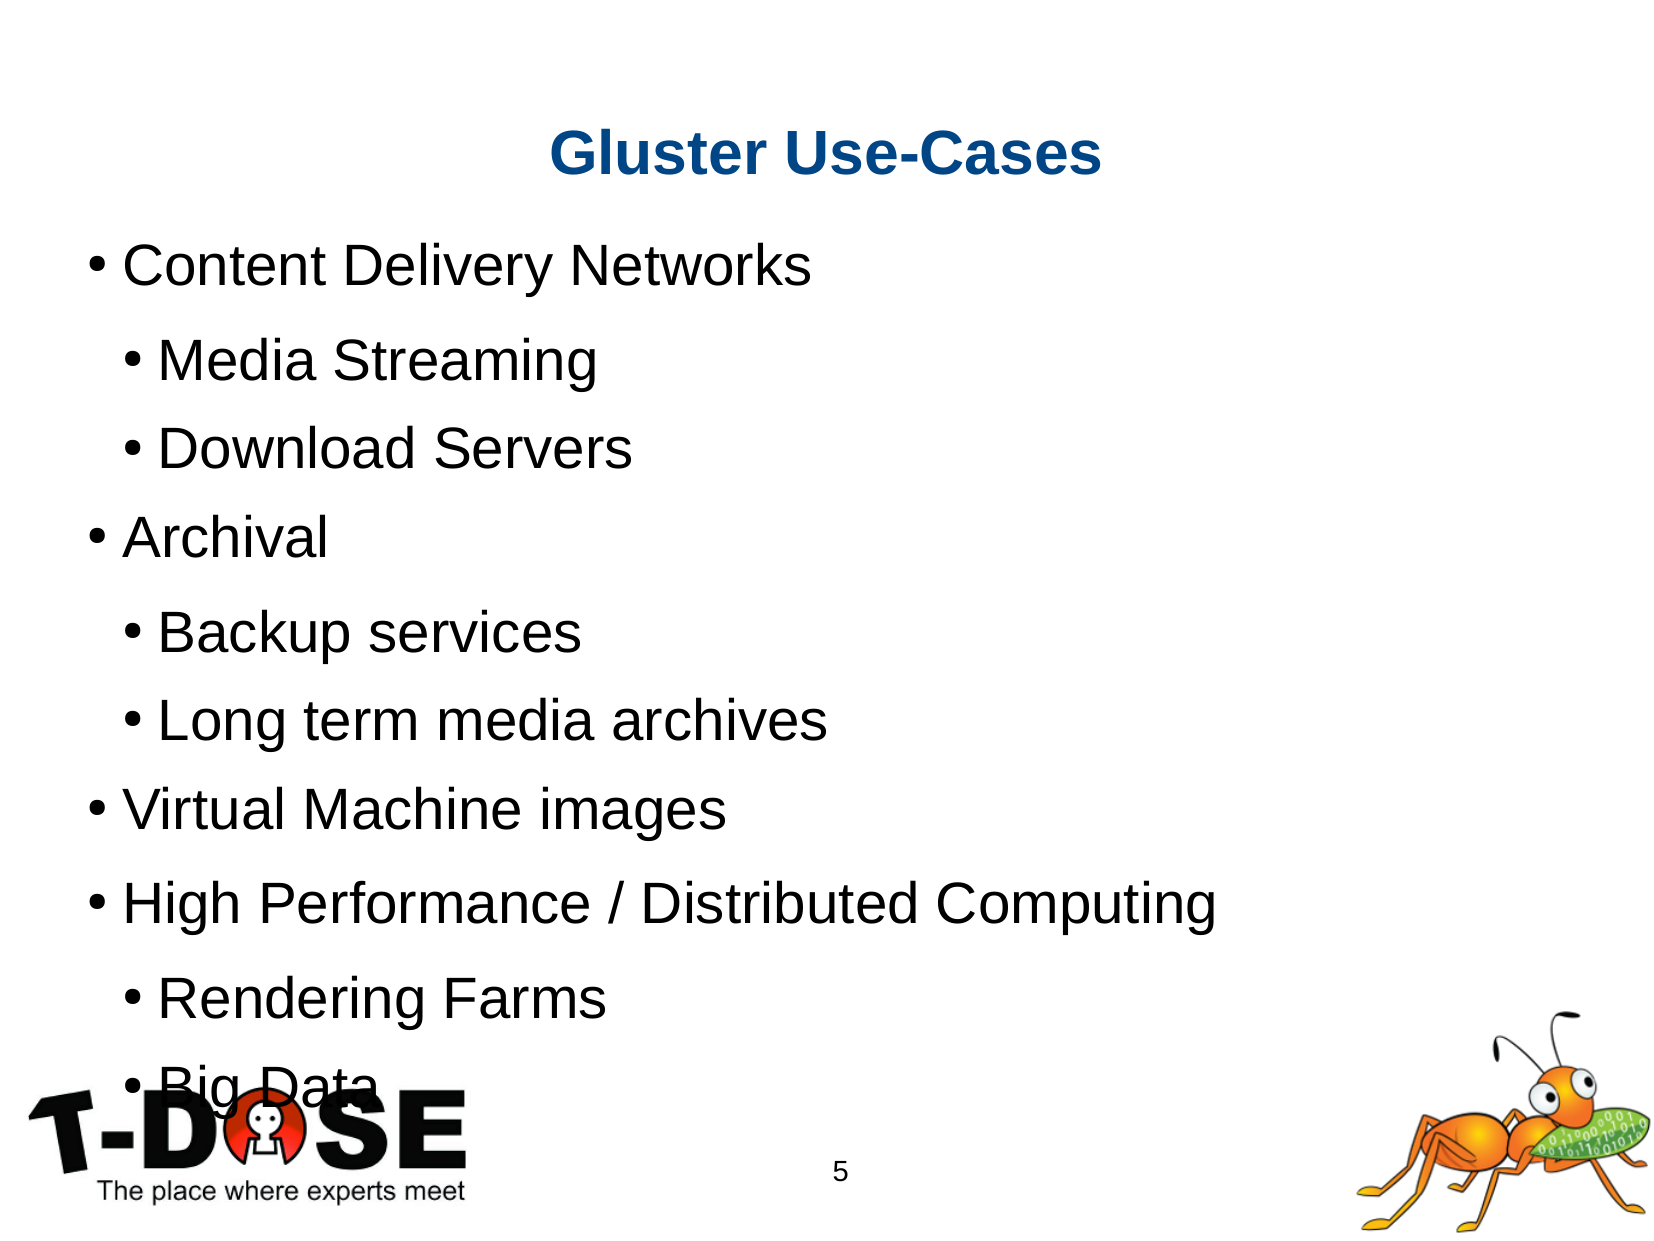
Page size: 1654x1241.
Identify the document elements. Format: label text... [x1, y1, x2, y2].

picture [1353, 1009, 1654, 1235]
title Gluster Use-Cases [82, 49, 1571, 257]
list Content Delivery Networks Media Streaming Download Servers Archival Backup services Long term media archives Virtual Machine images High Performance / Distributed Computing Rendering Farms Big Data [86, 232, 1576, 1120]
picture [23, 1067, 481, 1214]
